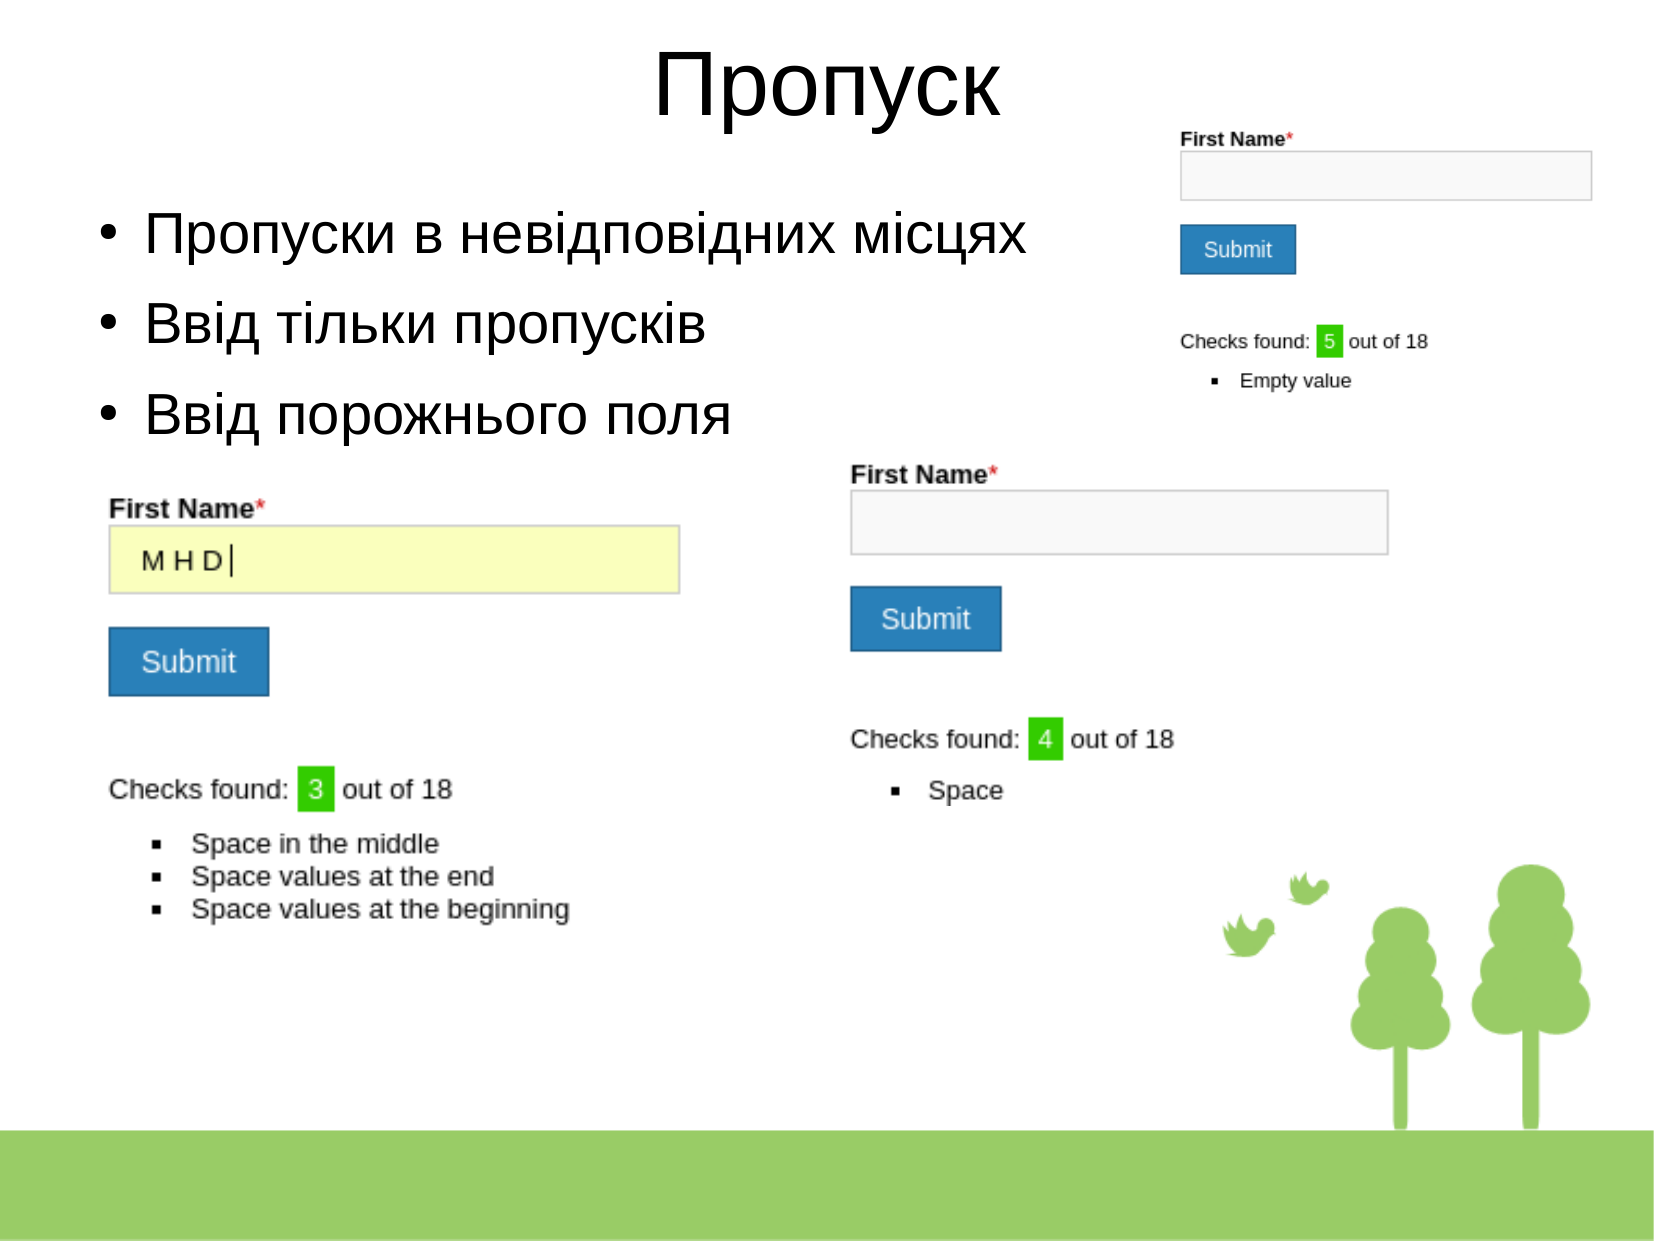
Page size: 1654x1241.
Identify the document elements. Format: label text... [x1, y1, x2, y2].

list Пропуски в невідповідних місцях Ввід тільки пропусків Ввід порожнього поля [82, 200, 1571, 449]
picture [0, 0, 1654, 1241]
title Пропуск [82, 32, 1571, 136]
